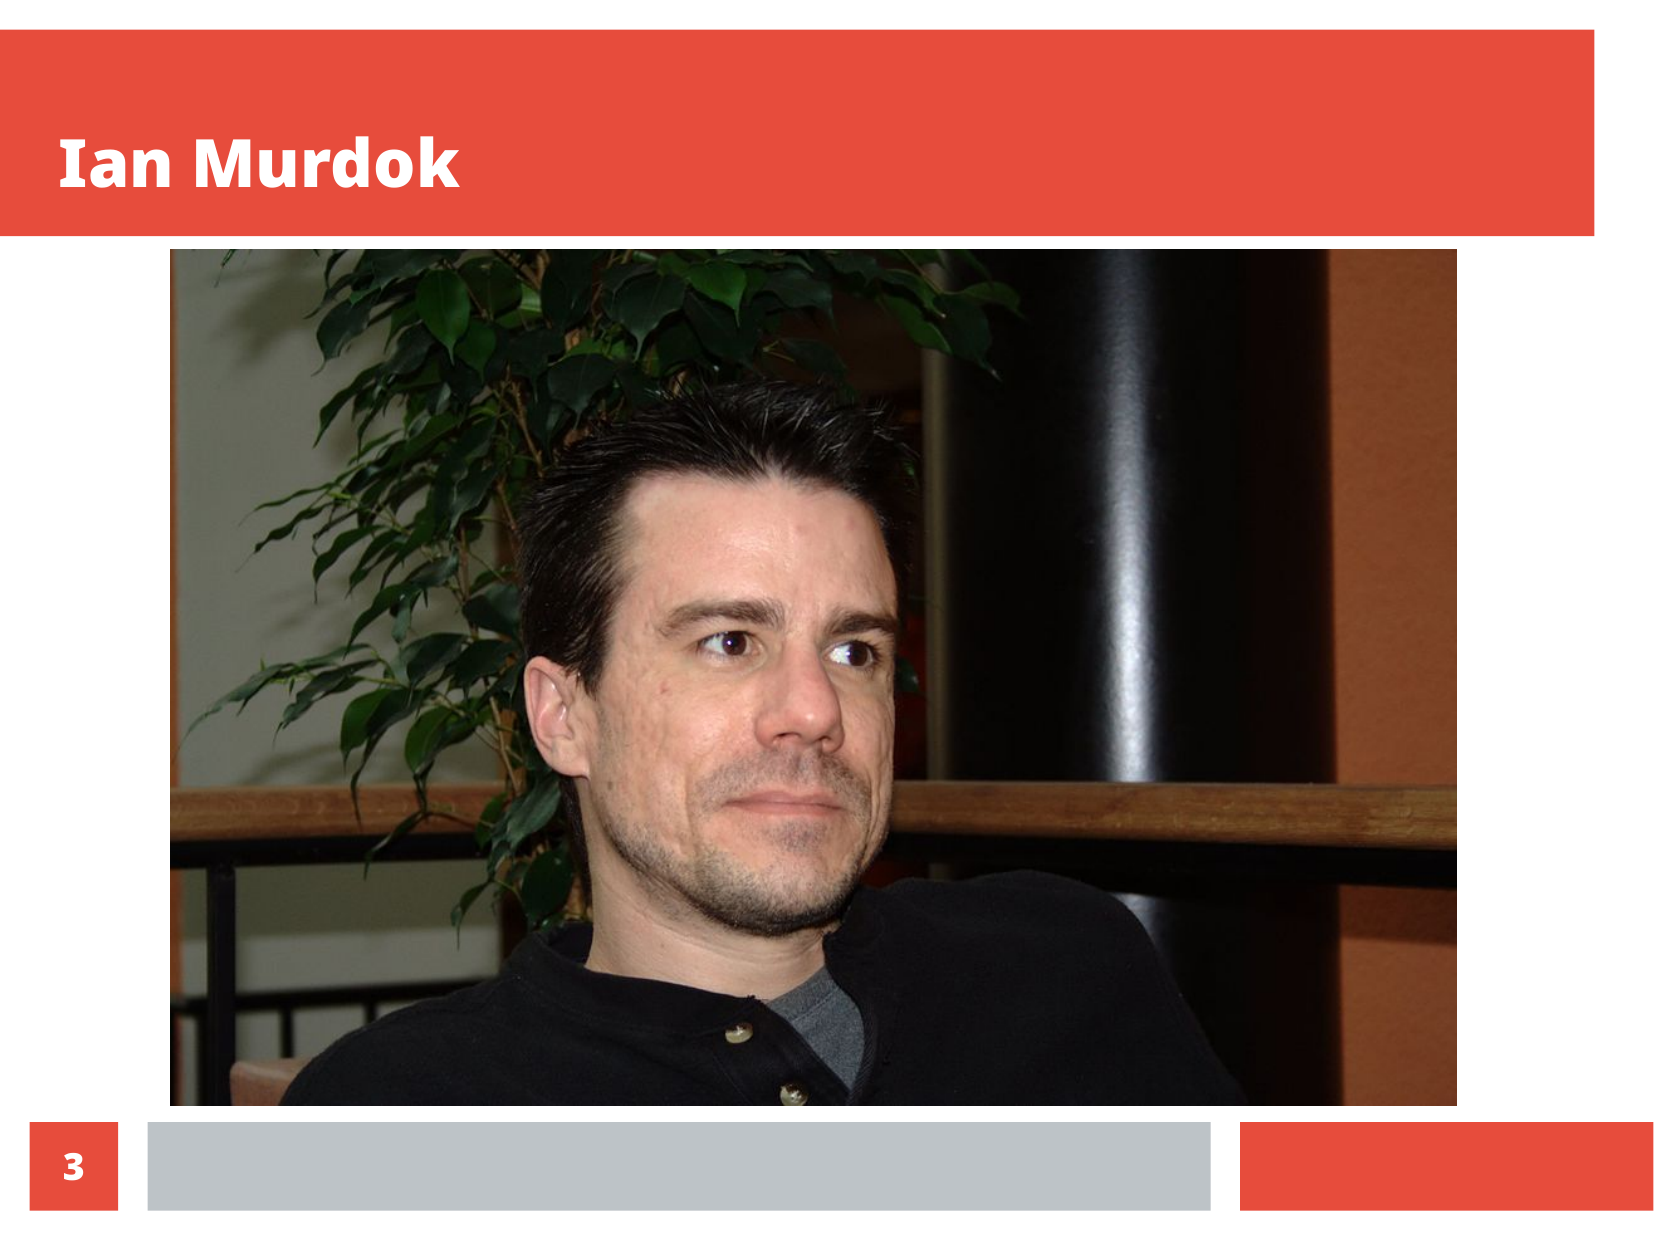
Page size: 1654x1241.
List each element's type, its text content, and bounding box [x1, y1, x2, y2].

picture [170, 249, 1457, 1106]
title Ian Murdok [59, 59, 1595, 207]
